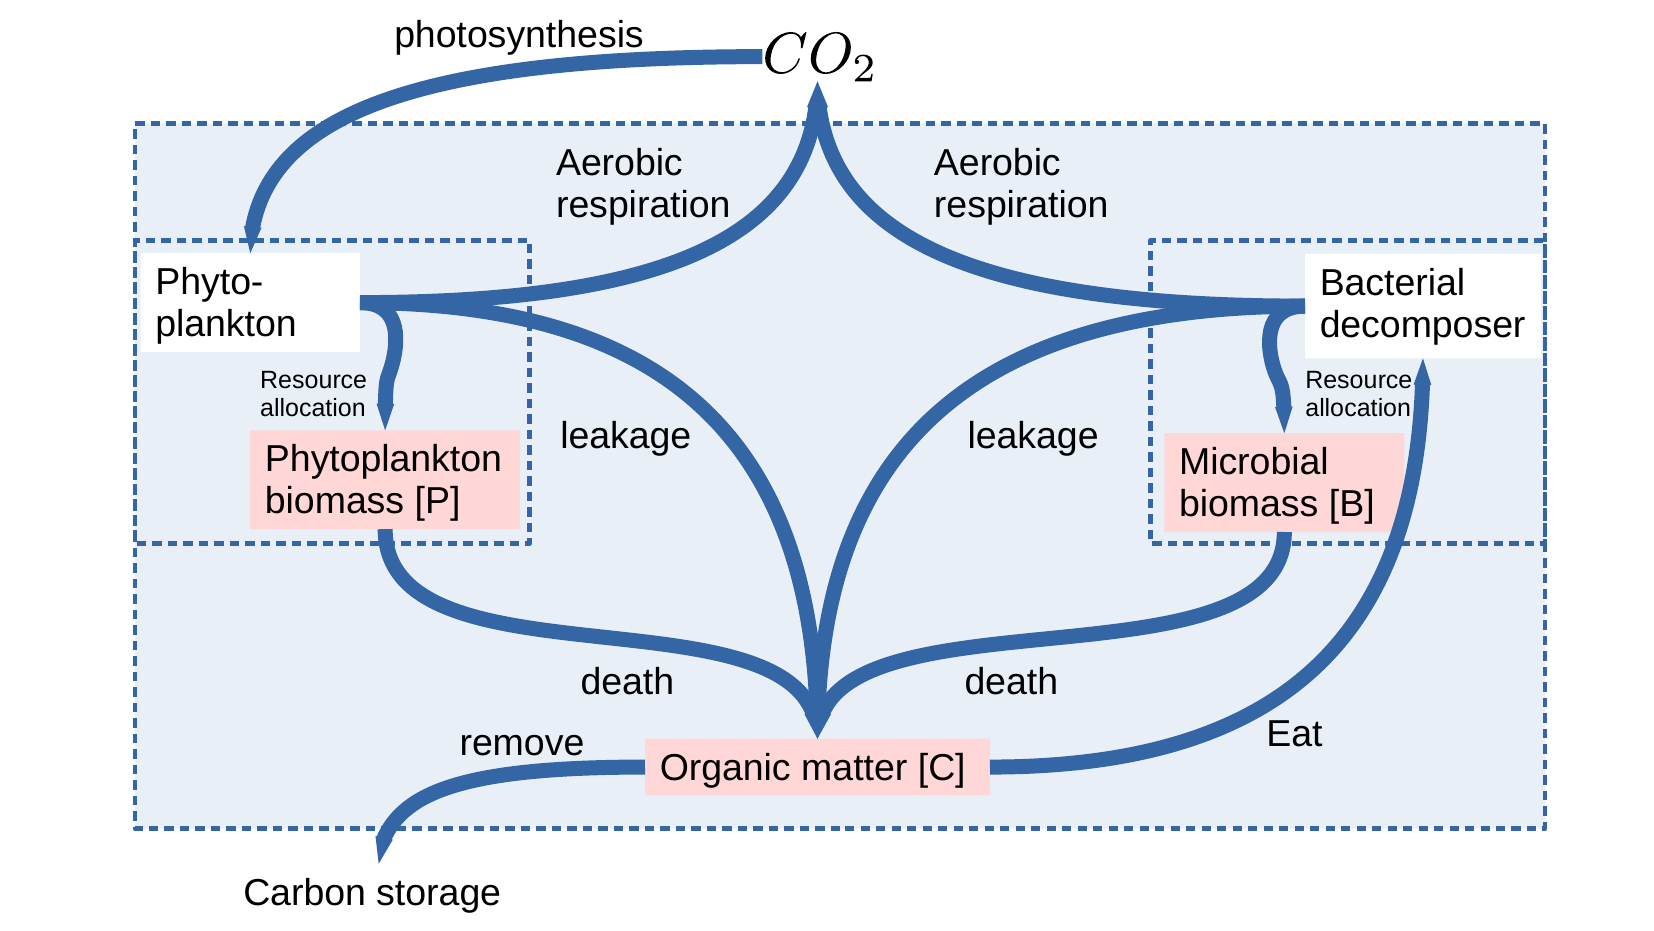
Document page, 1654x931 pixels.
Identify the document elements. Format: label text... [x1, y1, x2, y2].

text_box [827, 315, 1283, 690]
text_box death [565, 653, 701, 710]
text_box Carbon storage [228, 863, 529, 921]
text_box leakage [953, 407, 1119, 465]
text_box [819, 533, 1390, 759]
text_box leakage [545, 407, 711, 465]
text_box photosynthesis [379, 6, 680, 64]
text_box Microbial biomass [B] [1164, 433, 1405, 533]
text_box Organic matter [C] [645, 738, 991, 796]
text_box Bacterial decomposer [1305, 253, 1541, 359]
text_box Aerobic respiration [541, 134, 754, 233]
text_box Aerobic respiration [919, 134, 1132, 233]
text_box Resource allocation [1290, 358, 1438, 430]
text_box Resource allocation [245, 358, 384, 430]
picture [762, 31, 873, 82]
text_box [251, 123, 805, 295]
text_box remove [444, 714, 610, 771]
text_box death [949, 653, 1085, 710]
text_box [497, 139, 1155, 628]
text_box Phytoplankton biomass [P] [250, 430, 521, 530]
text_box [135, 123, 816, 829]
text_box [1278, 314, 1305, 385]
text_box [1285, 419, 1411, 471]
text_box Phyto-plankton [140, 253, 361, 353]
text_box [399, 123, 1546, 829]
text_box Eat [1251, 704, 1342, 762]
text_box [386, 311, 808, 688]
